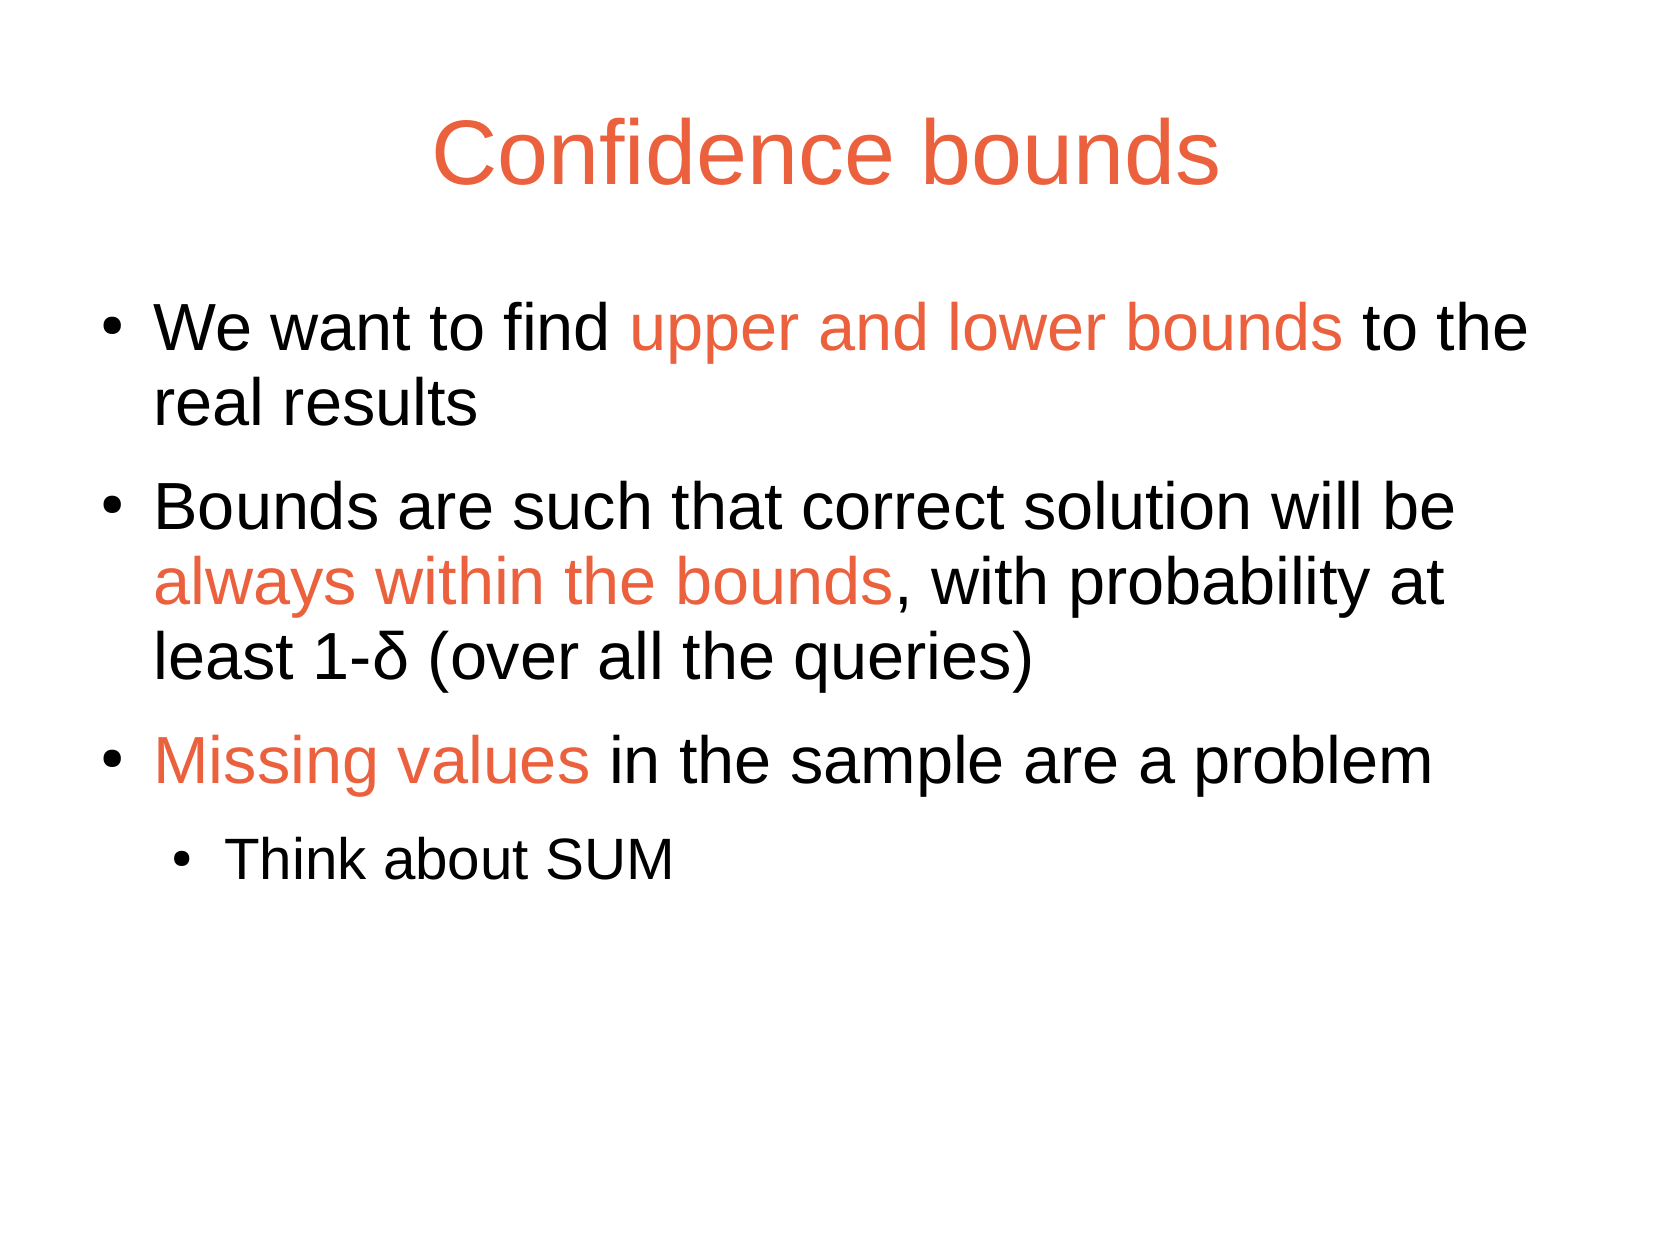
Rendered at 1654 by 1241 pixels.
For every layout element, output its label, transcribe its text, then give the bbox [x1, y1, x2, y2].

title Confidence bounds [82, 49, 1571, 257]
list We want to find upper and lower bounds to the real results Bounds are such that correct solution will be always within the bounds, with probability at least 1-δ (over all the queries) Missing values in the sample are a problem Think about SUM [82, 290, 1571, 1109]
